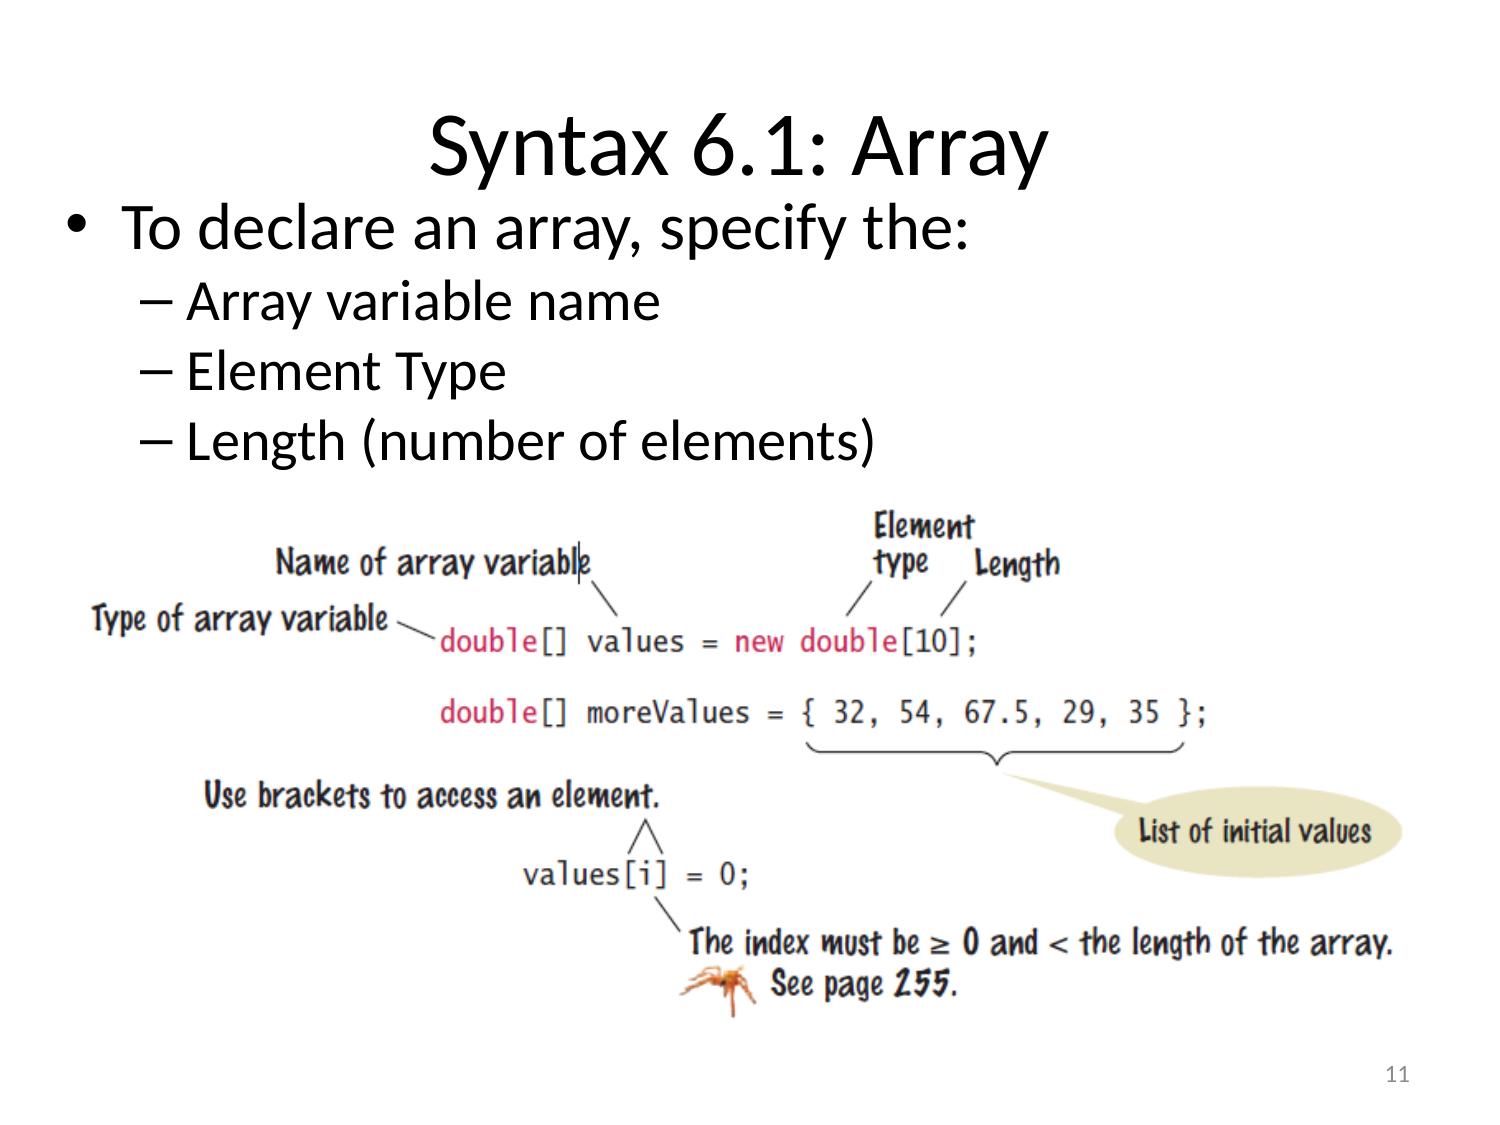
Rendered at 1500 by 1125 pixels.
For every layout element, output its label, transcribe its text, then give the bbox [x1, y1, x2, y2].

picture [87, 487, 1413, 1024]
slide_number <number> [1074, 1042, 1425, 1103]
list To declare an array, specify the: Array variable name Element Type Length (number of elements) [50, 174, 1438, 488]
title Syntax 6.1: Array [75, 45, 1425, 174]
